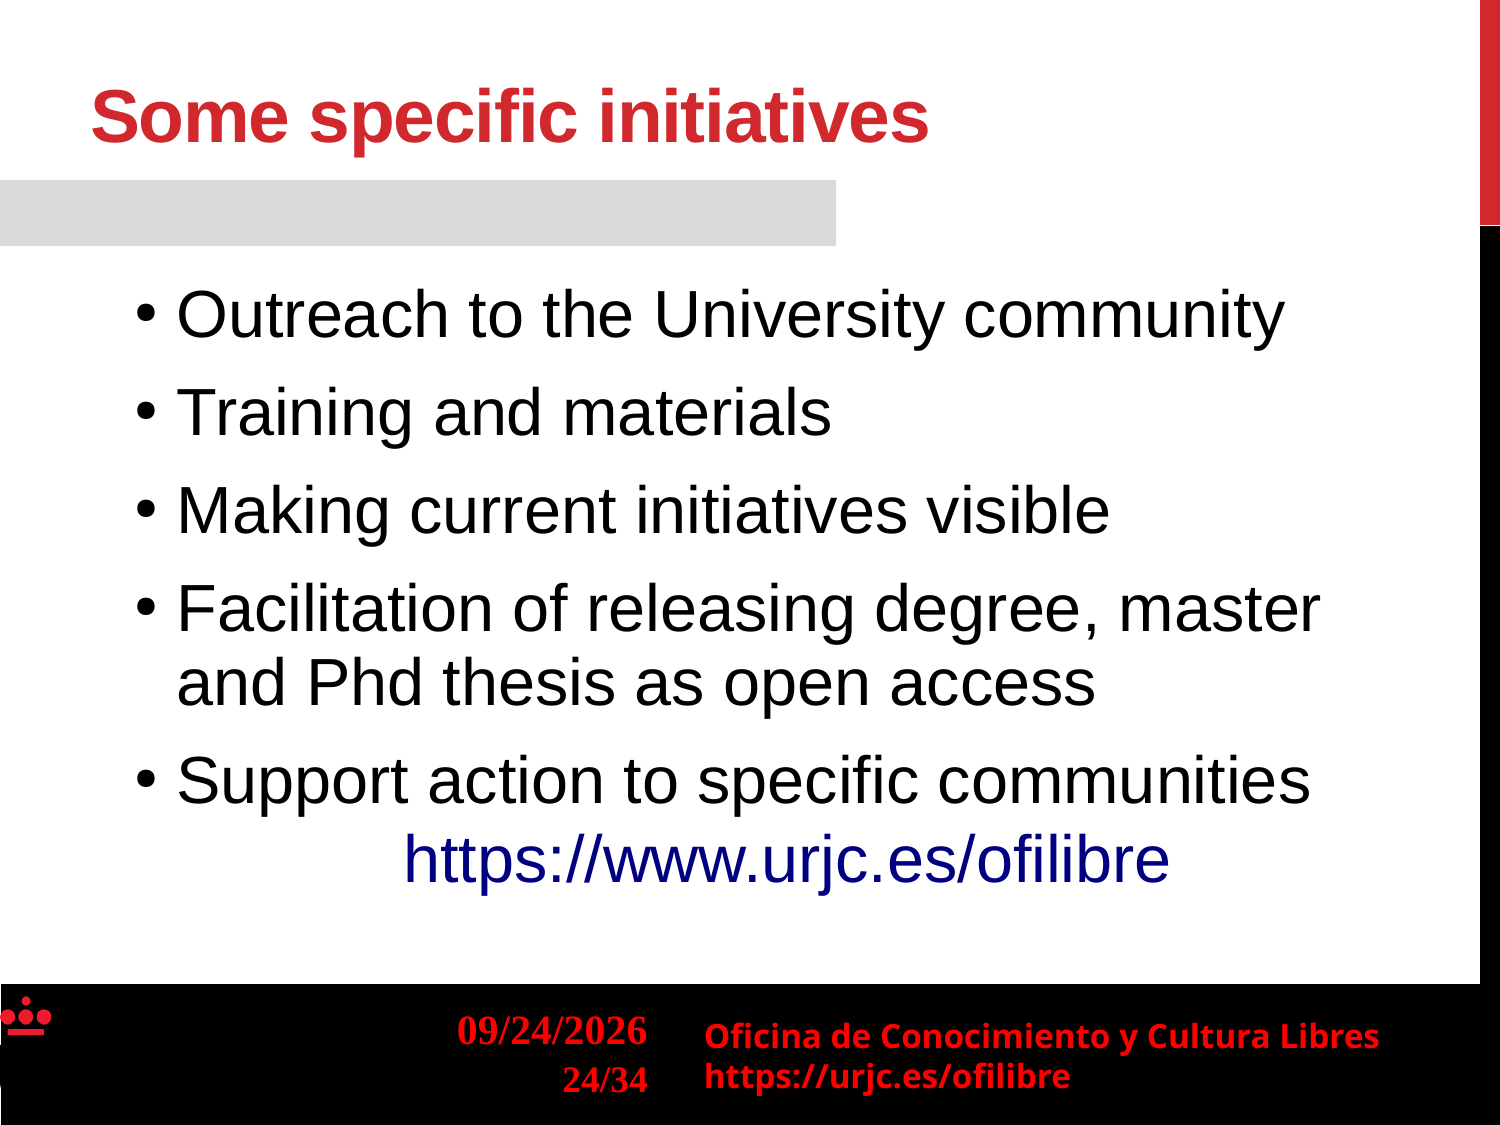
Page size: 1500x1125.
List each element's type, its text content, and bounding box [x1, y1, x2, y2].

text_box Some specific initiatives [0, 24, 1326, 172]
title [75, 15, 1425, 172]
list Outreach to the University community Training and materials Making current initiatives visible Facilitation of releasing degree, master and Phd thesis as open access Support action to specific communities https://www.urjc.es/ofilibre [105, 270, 1351, 961]
